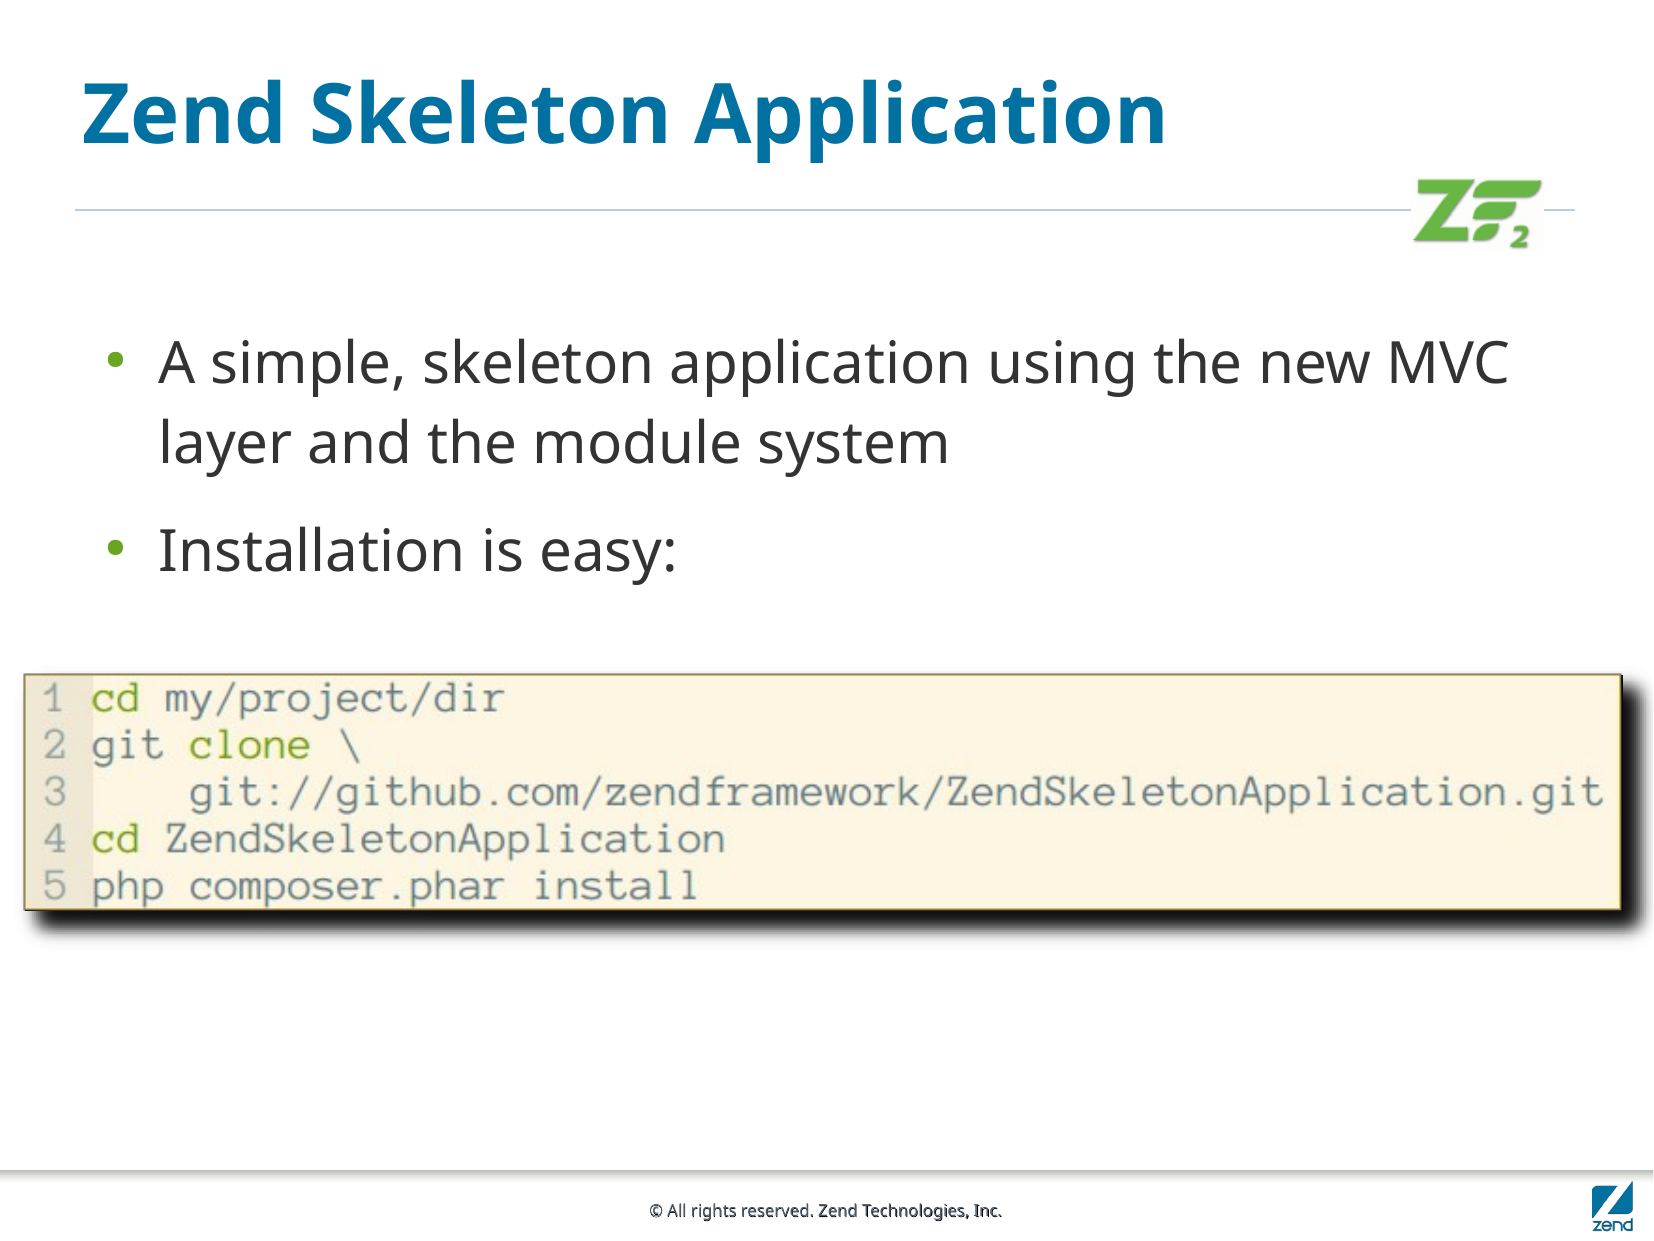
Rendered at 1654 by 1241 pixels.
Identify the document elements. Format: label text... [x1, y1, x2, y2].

picture [1411, 177, 1544, 250]
title Zend Skeleton Application [82, 47, 1489, 169]
picture [0, 1170, 87, 1184]
list A simple, skeleton application using the new MVC layer and the module system Installation is easy: [87, 321, 1573, 661]
picture [1573, 1170, 1654, 1232]
list A simple, skeleton application using the new MVC layer and the module system Installation is easy: [87, 954, 1573, 1193]
picture [11, 661, 1654, 954]
